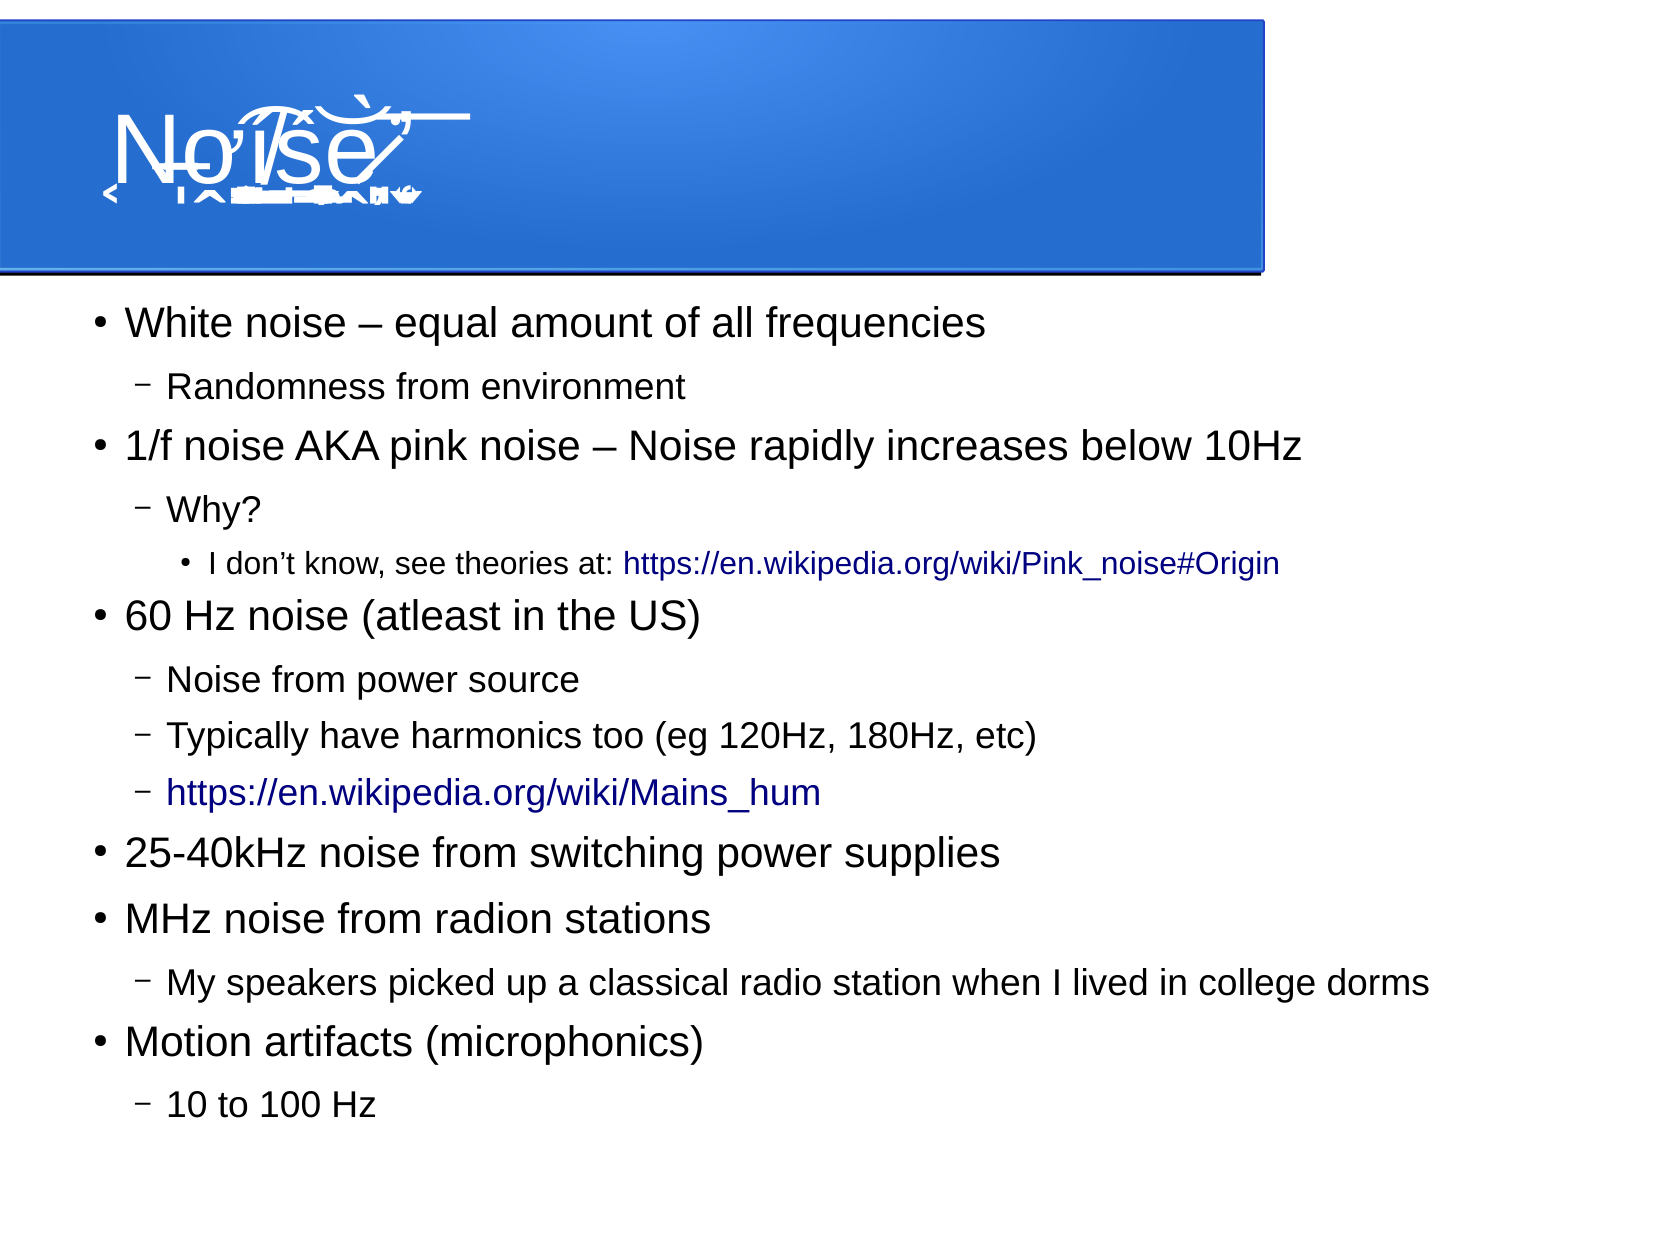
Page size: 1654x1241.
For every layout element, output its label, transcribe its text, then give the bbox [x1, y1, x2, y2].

title ͔N̵̶̩ơ̭̮͎̠̯̩̳͈͡í̸̠̺ś̲̻̼̬̟̦̲̹͝ḙ̷͈̦̀͘ ͍̜̬̕͞ [82, 47, 1235, 252]
list White noise – equal amount of all frequencies Randomness from environment 1/f noise AKA pink noise – Noise rapidly increases below 10Hz Why? I don’t know, see theories at: https://en.wikipedia.org/wiki/Pink_noise#Origin 60 Hz noise (atleast in the US) Noise from power source Typically have harmonics too (eg 120Hz, 180Hz, etc) https://en.wikipedia.org/wiki/Mains_hum 25-40kHz noise from switching power supplies MHz noise from radion stations My speakers picked up a classical radio station when I lived in college dorms Motion artifacts (microphonics) 10 to 100 Hz [82, 299, 1571, 1129]
